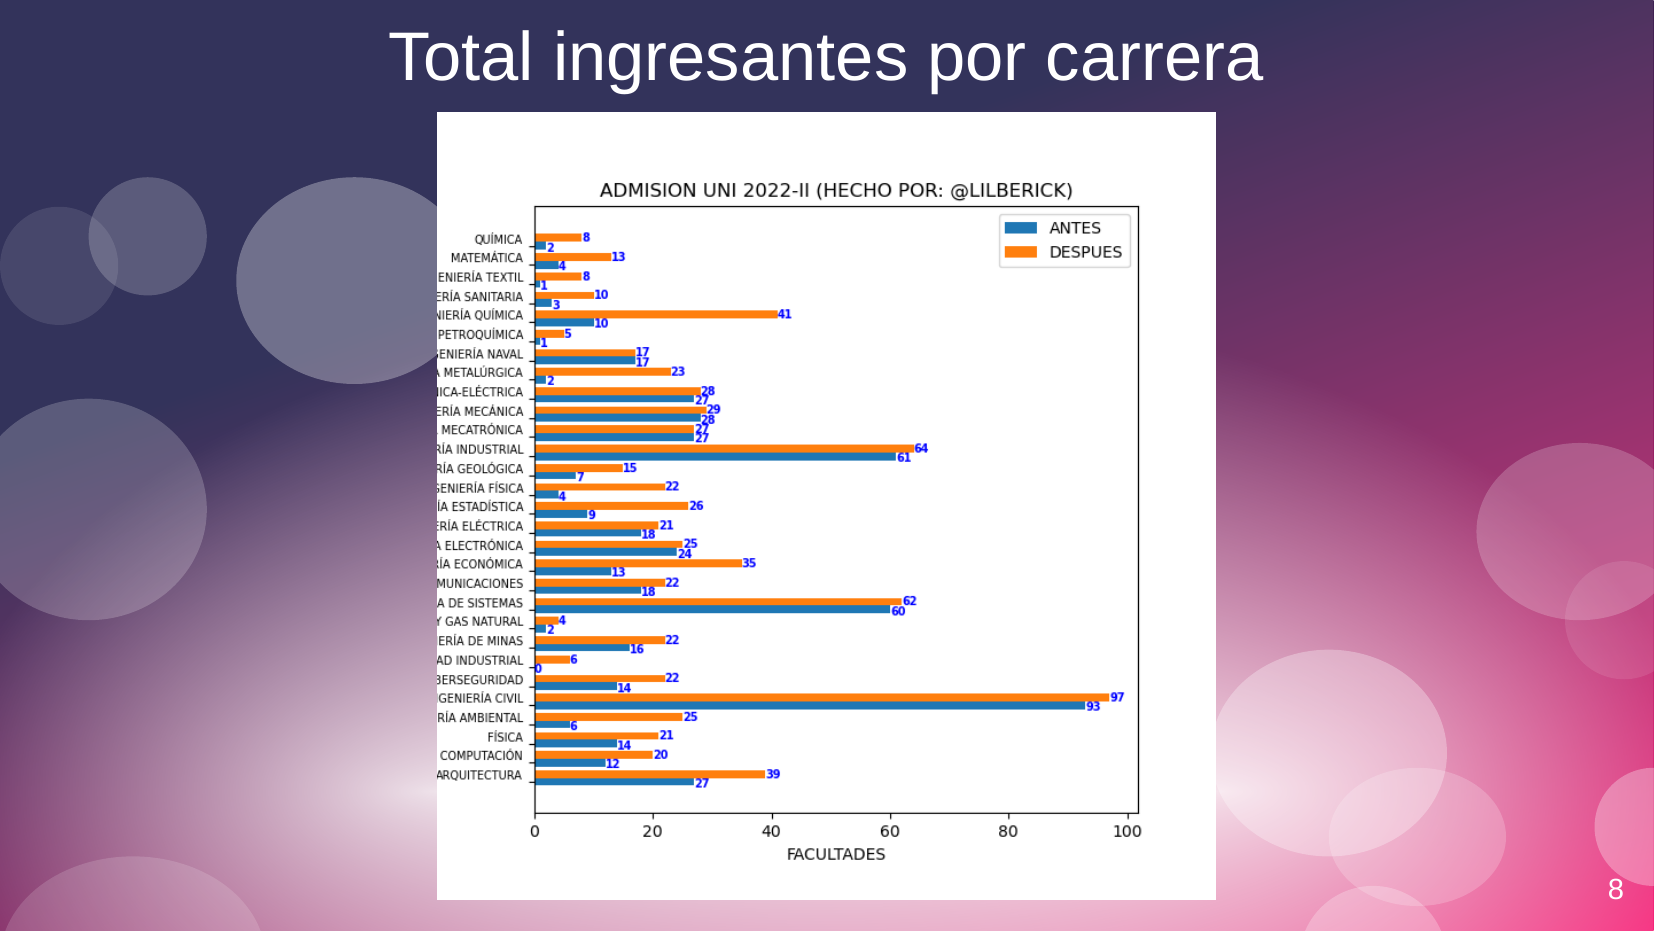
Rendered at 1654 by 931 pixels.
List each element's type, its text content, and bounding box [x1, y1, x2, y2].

picture [437, 112, 1216, 901]
title Total ingresantes por carrera [88, 0, 1565, 113]
